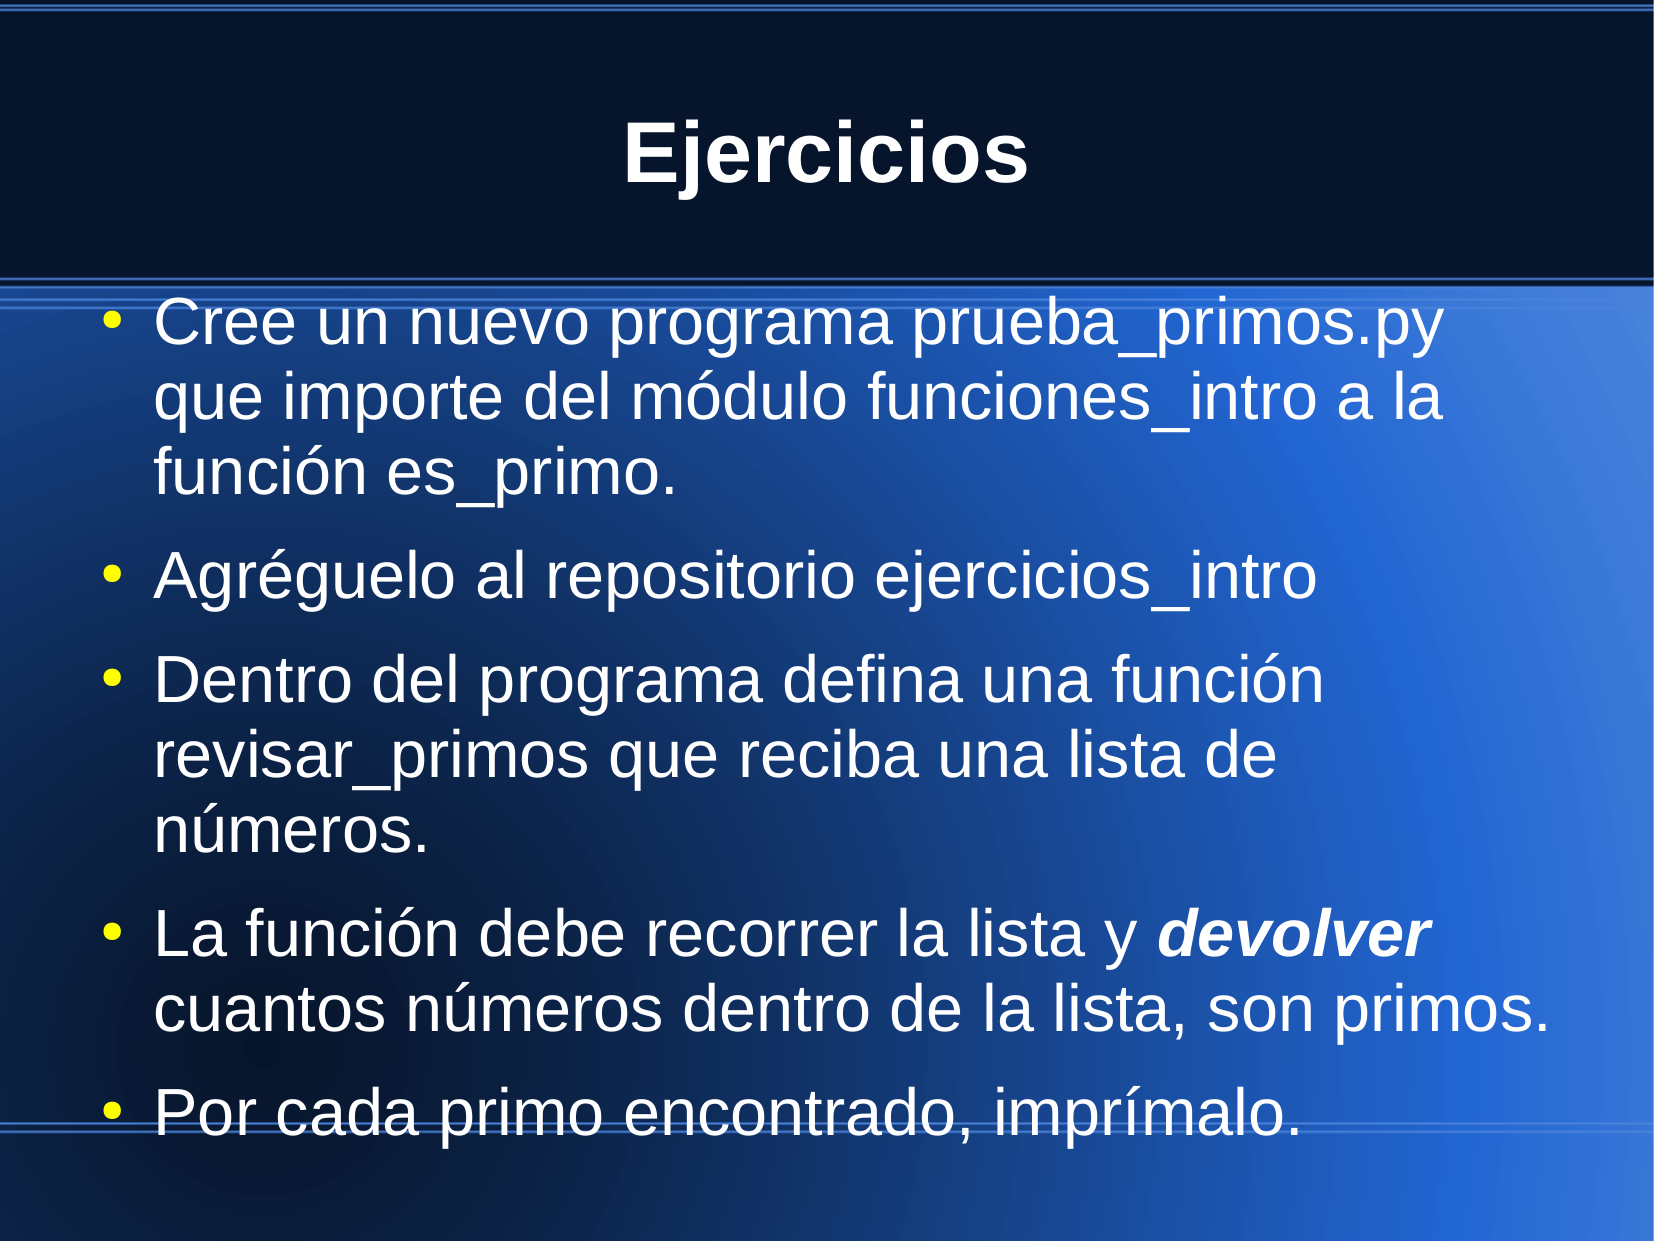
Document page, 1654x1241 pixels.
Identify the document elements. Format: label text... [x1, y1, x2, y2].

list Cree un nuevo programa prueba_primos.py que importe del módulo funciones_intro a la función es_primo. Agréguelo al repositorio ejercicios_intro Dentro del programa defina una función revisar_primos que reciba una lista de números. La función debe recorrer la lista y devolver cuantos números dentro de la lista, son primos. Por cada primo encontrado, imprímalo. [82, 284, 1571, 1151]
picture [0, 0, 1654, 1241]
title Ejercicios [82, 49, 1571, 257]
